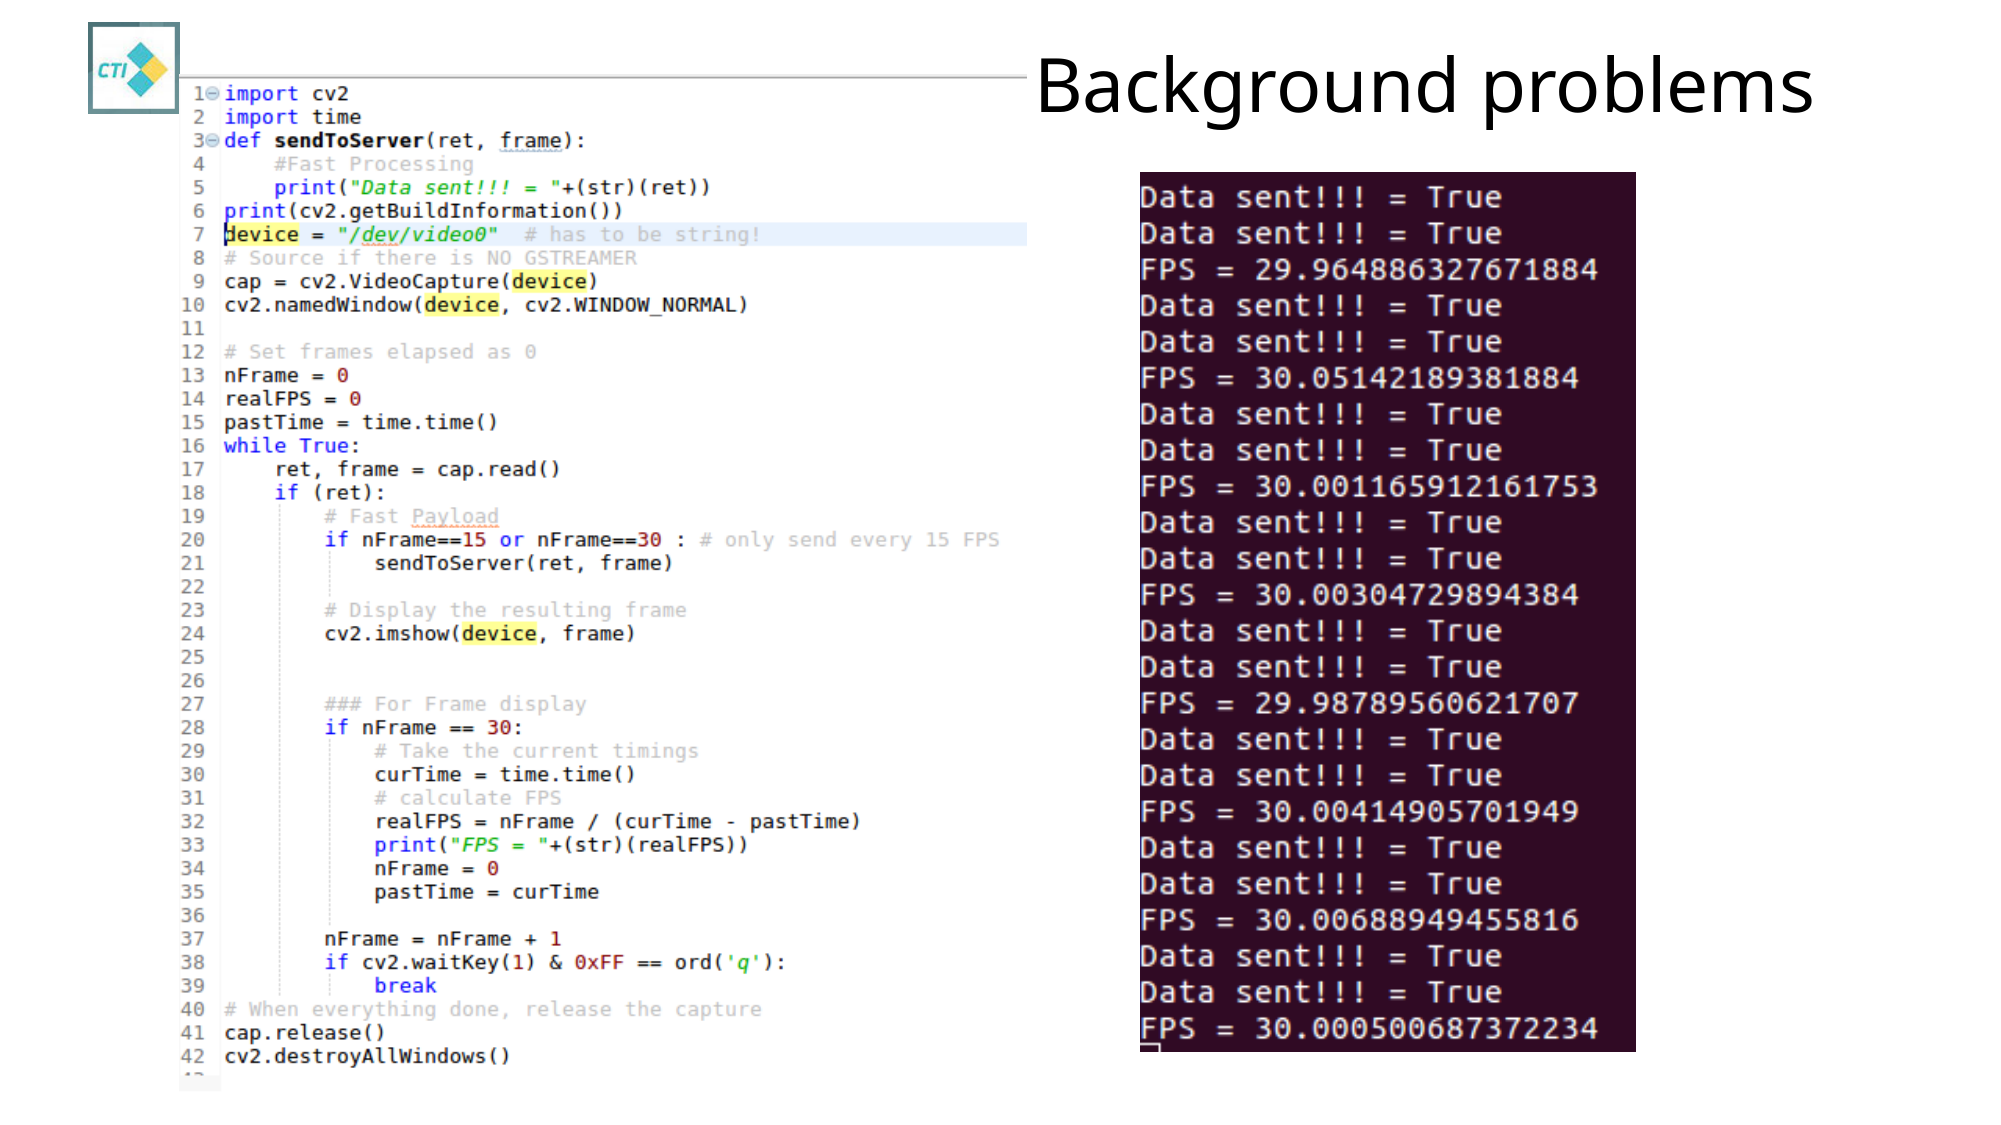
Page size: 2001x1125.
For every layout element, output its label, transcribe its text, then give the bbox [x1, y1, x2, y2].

picture [88, 22, 1027, 1093]
text_box Background problems [675, 41, 2000, 136]
picture [1140, 172, 1636, 1052]
